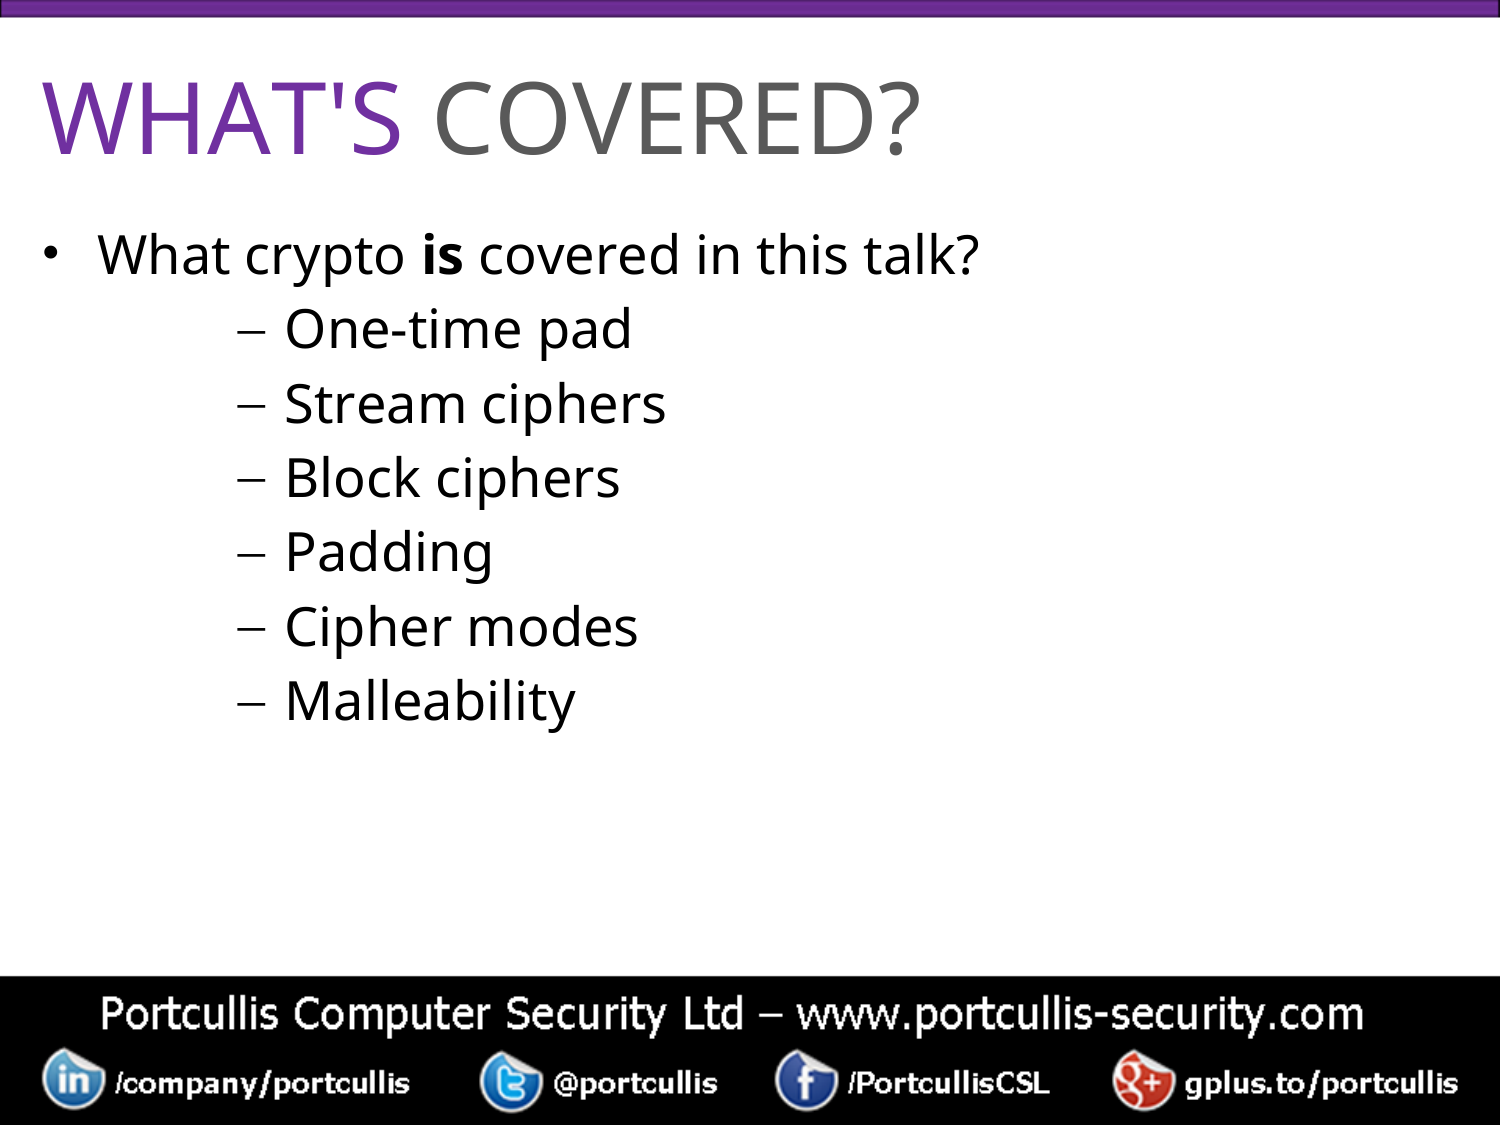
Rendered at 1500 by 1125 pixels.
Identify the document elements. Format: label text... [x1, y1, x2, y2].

picture [0, 0, 1500, 1125]
list What crypto is covered in this talk? One-time pad Stream ciphers Block ciphers Padding Cipher modes Malleability [41, 219, 1428, 965]
title WHAT'S COVERED? [41, 42, 1434, 202]
